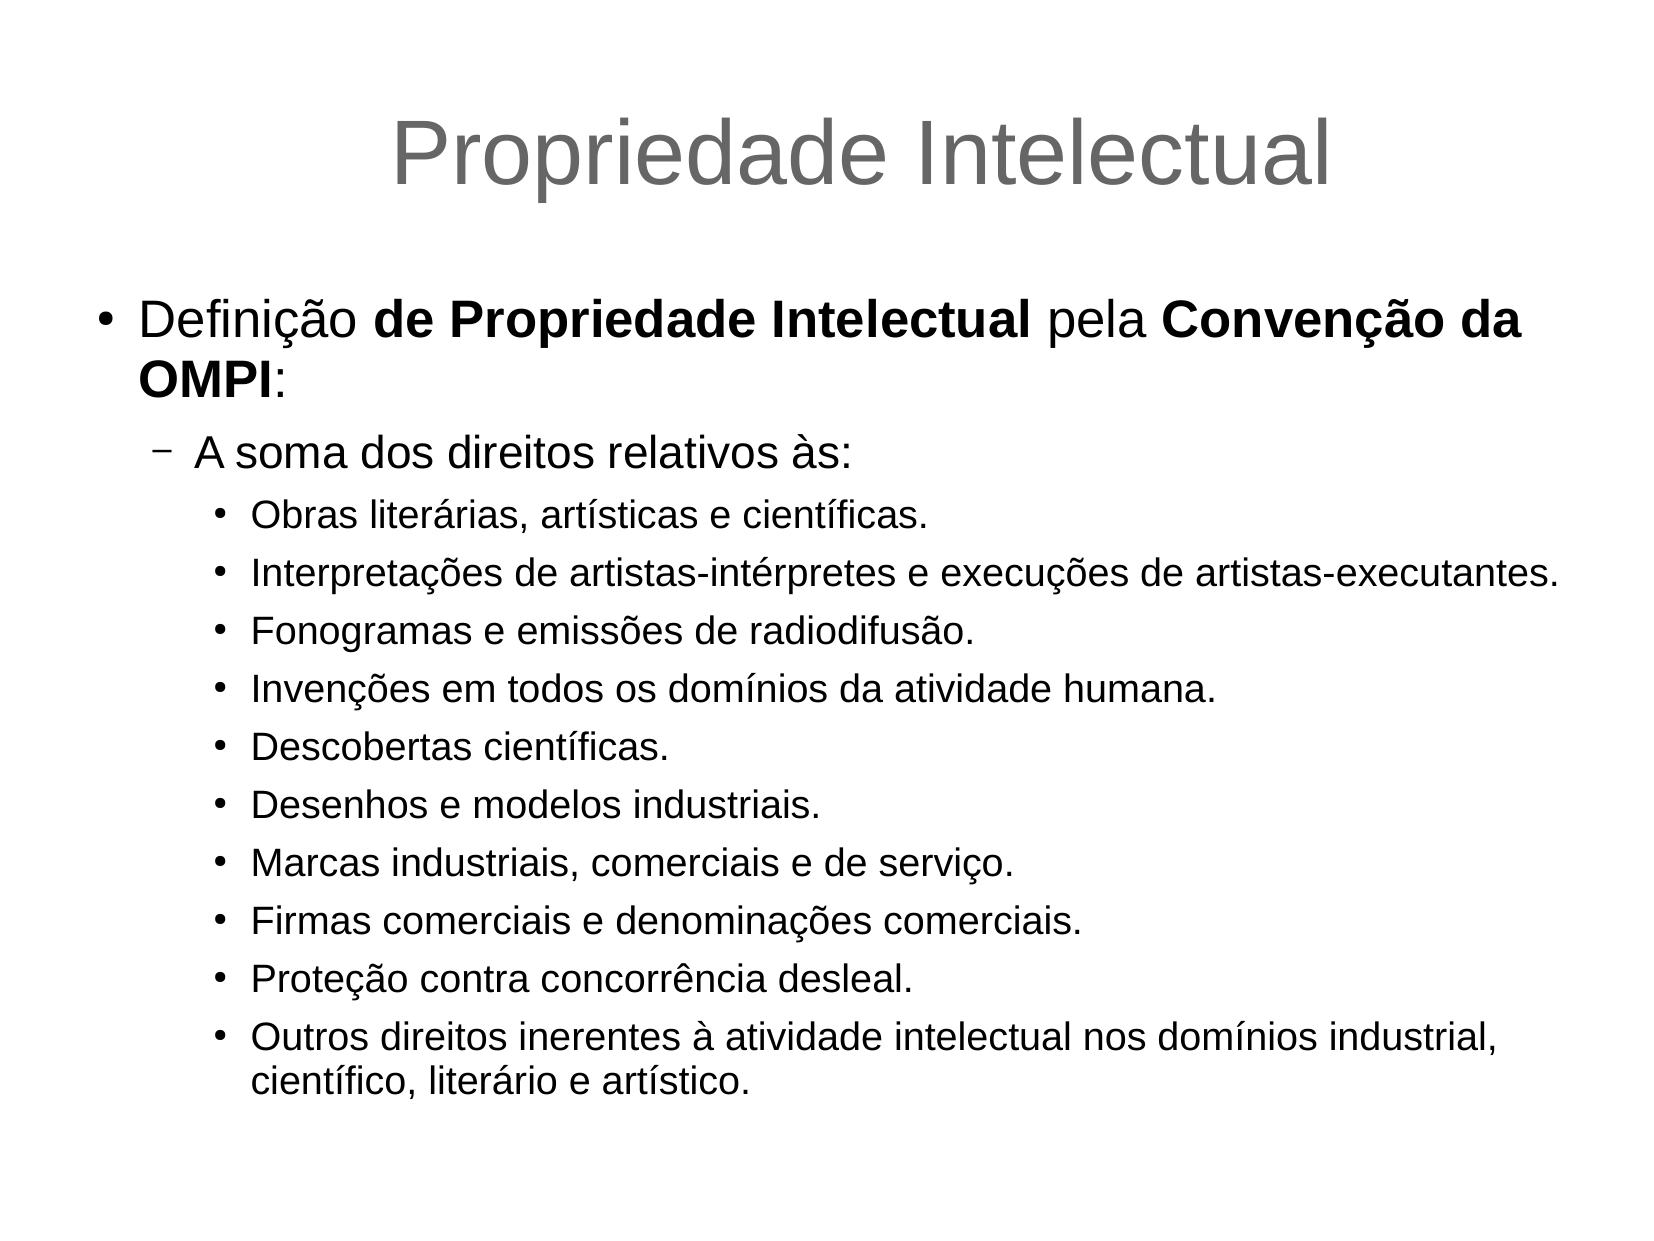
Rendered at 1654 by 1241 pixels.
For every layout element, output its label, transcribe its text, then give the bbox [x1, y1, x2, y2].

title Propriedade Intelectual [82, 49, 1571, 257]
list Definição de Propriedade Intelectual pela Convenção da OMPI: A soma dos direitos relativos às: Obras literárias, artísticas e científicas. Interpretações de artistas-intérpretes e execuções de artistas-executantes. Fonogramas e emissões de radiodifusão. Invenções em todos os domínios da atividade humana. Descobertas científicas. Desenhos e modelos industriais. Marcas industriais, comerciais e de serviço. Firmas comerciais e denominações comerciais. Proteção contra concorrência desleal. Outros direitos inerentes à atividade intelectual nos domínios industrial, científico, literário e artístico. [82, 290, 1571, 1158]
